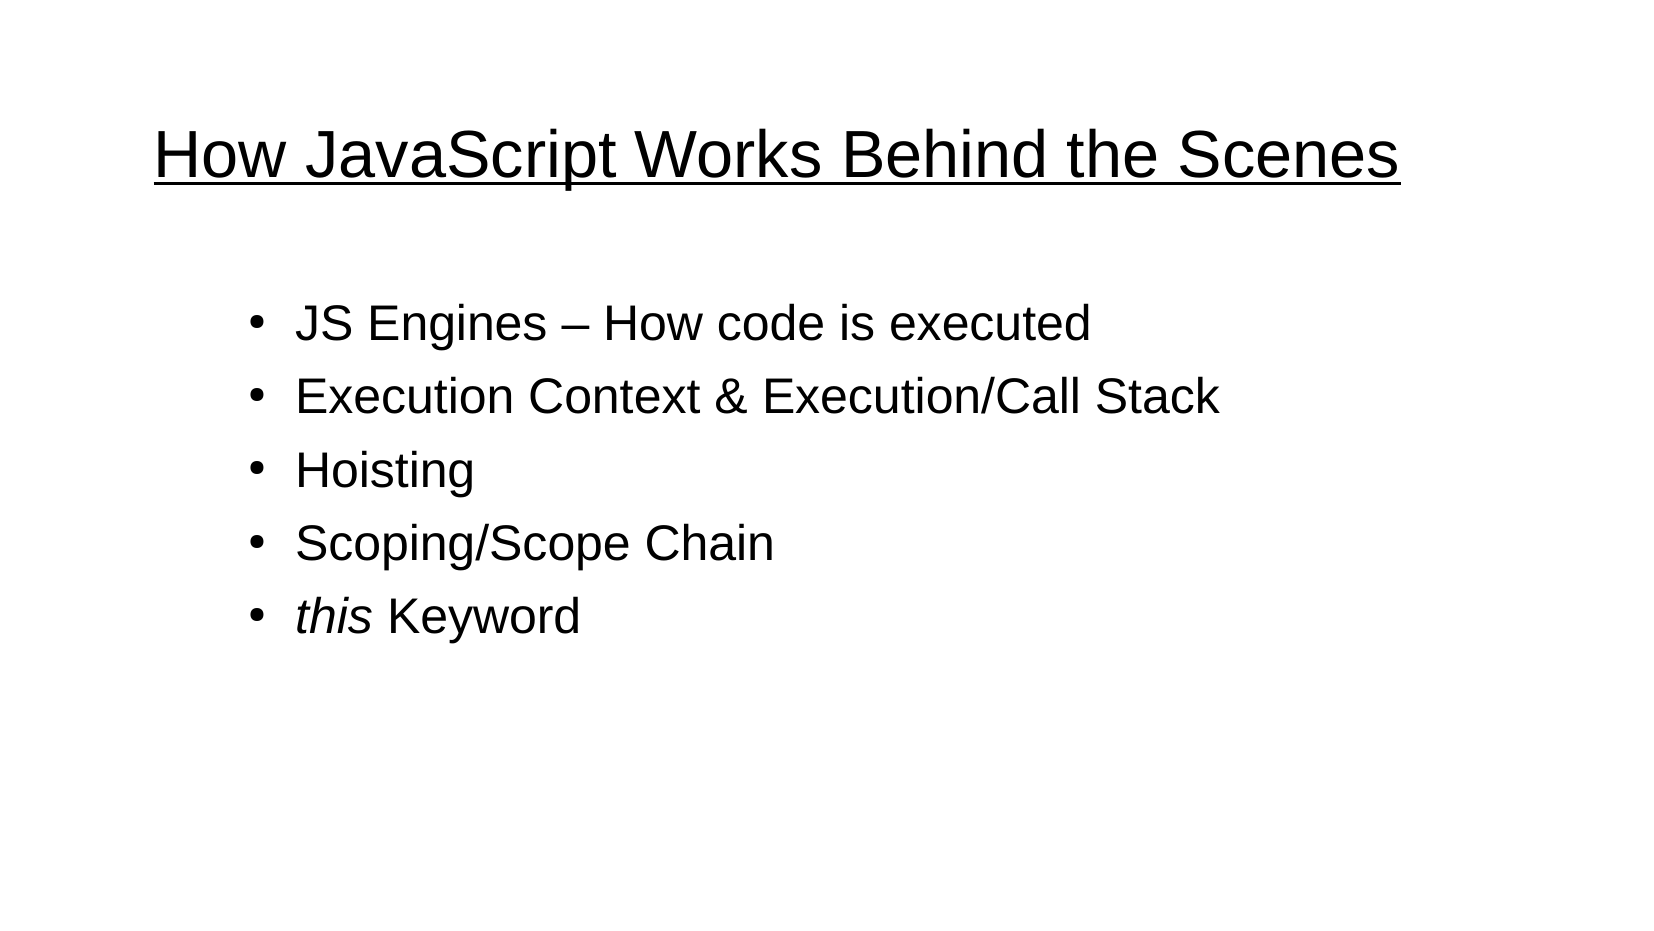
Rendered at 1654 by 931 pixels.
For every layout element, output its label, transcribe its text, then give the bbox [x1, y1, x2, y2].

list How JavaScript Works Behind the Scenes JS Engines – How code is executed Execution Context & Execution/Call Stack Hoisting Scoping/Scope Chain this Keyword [82, 117, 1571, 657]
